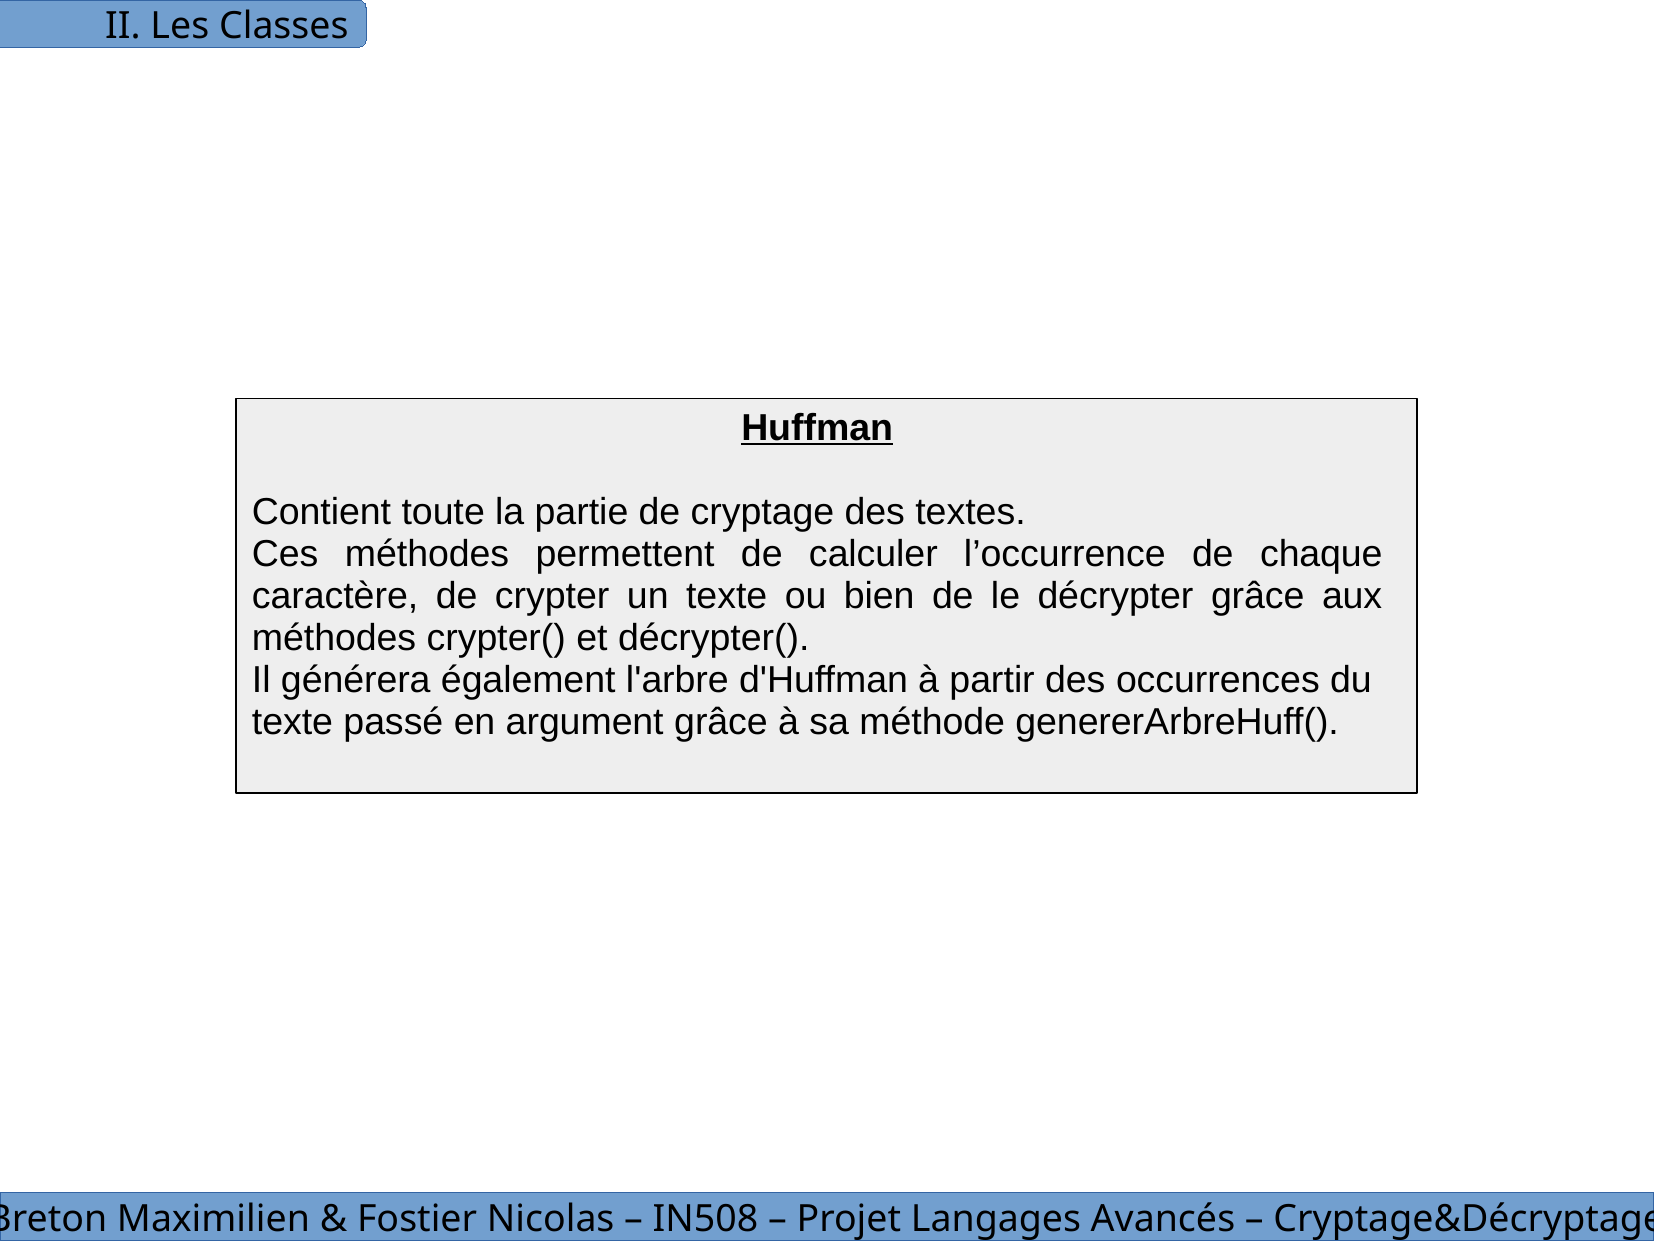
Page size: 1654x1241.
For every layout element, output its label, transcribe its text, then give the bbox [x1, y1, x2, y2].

text_box Breton Maximilien & Fostier Nicolas – IN508 – Projet Langages Avancés – Cryptage&Décryptage [0, 1192, 1654, 1241]
text_box II. Les Classes [0, 0, 367, 48]
text_box Huffman Contient toute la partie de cryptage des textes. Ces méthodes permettent de calculer l’occurrence de chaque caractère, de crypter un texte ou bien de le décrypter grâce aux méthodes crypter() et décrypter(). Il générera également l'arbre d'Huffman à partir des occurrences du texte passé en argument grâce à sa méthode genererArbreHuff(). [236, 398, 1418, 792]
